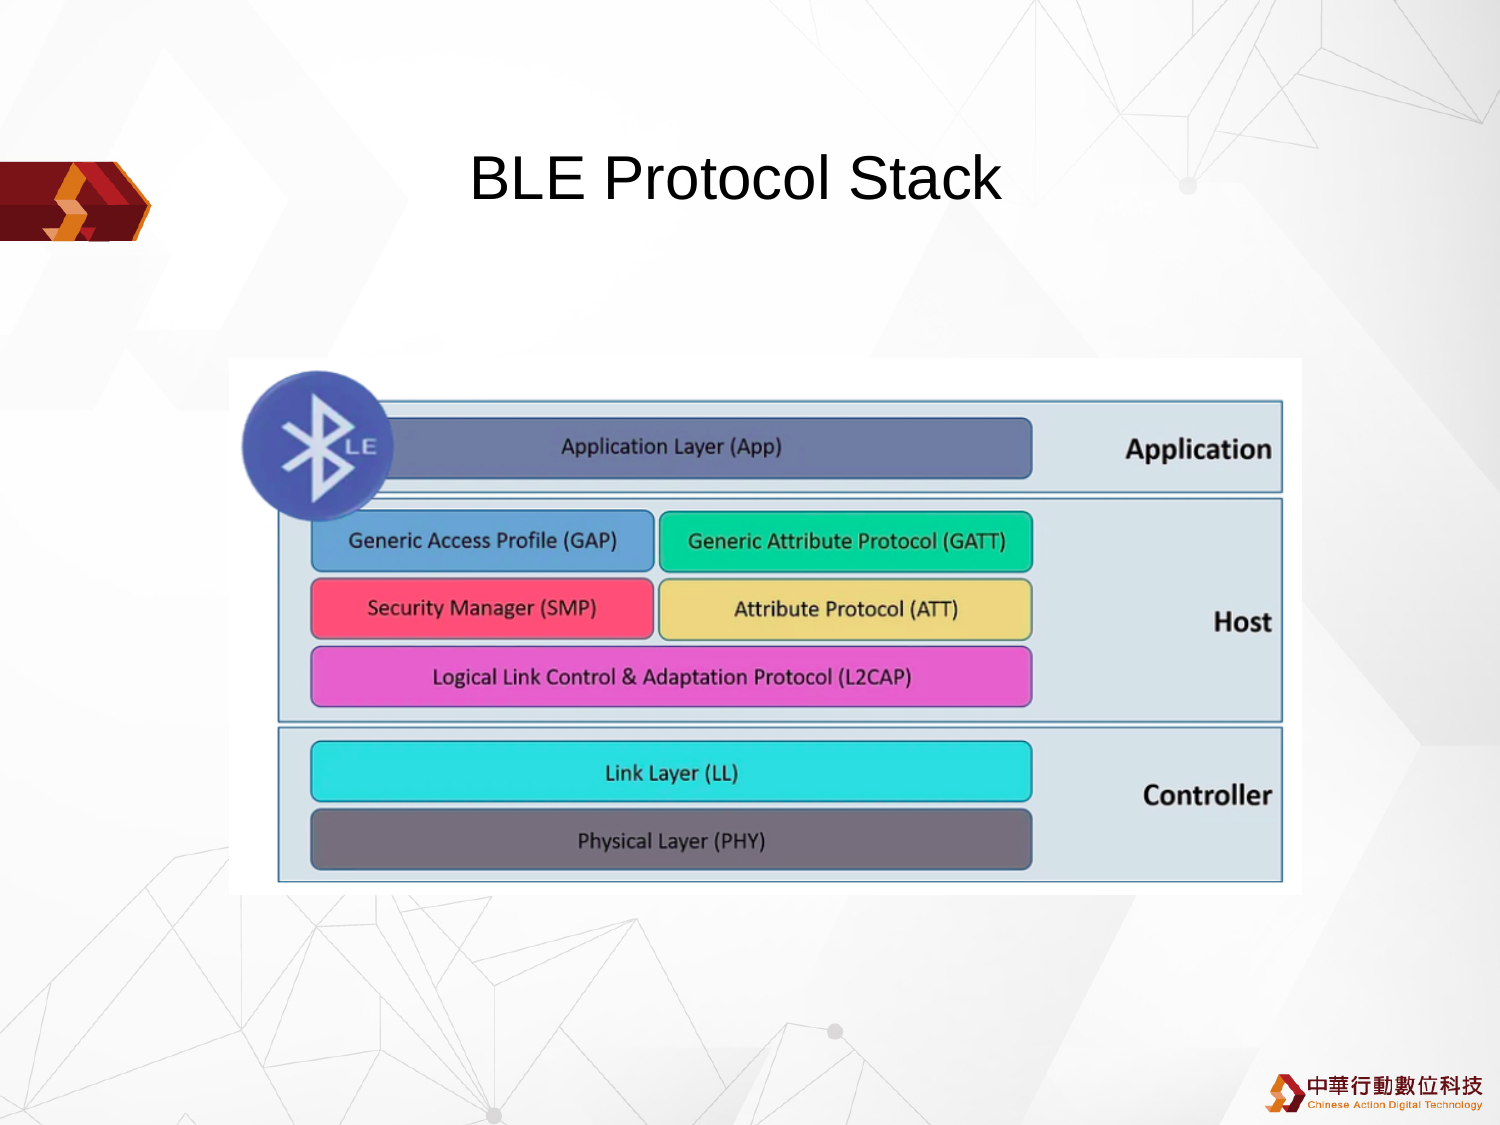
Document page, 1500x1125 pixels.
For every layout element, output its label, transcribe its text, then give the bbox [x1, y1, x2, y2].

picture [0, 0, 1500, 1125]
title BLE Protocol Stack [107, 101, 1367, 255]
